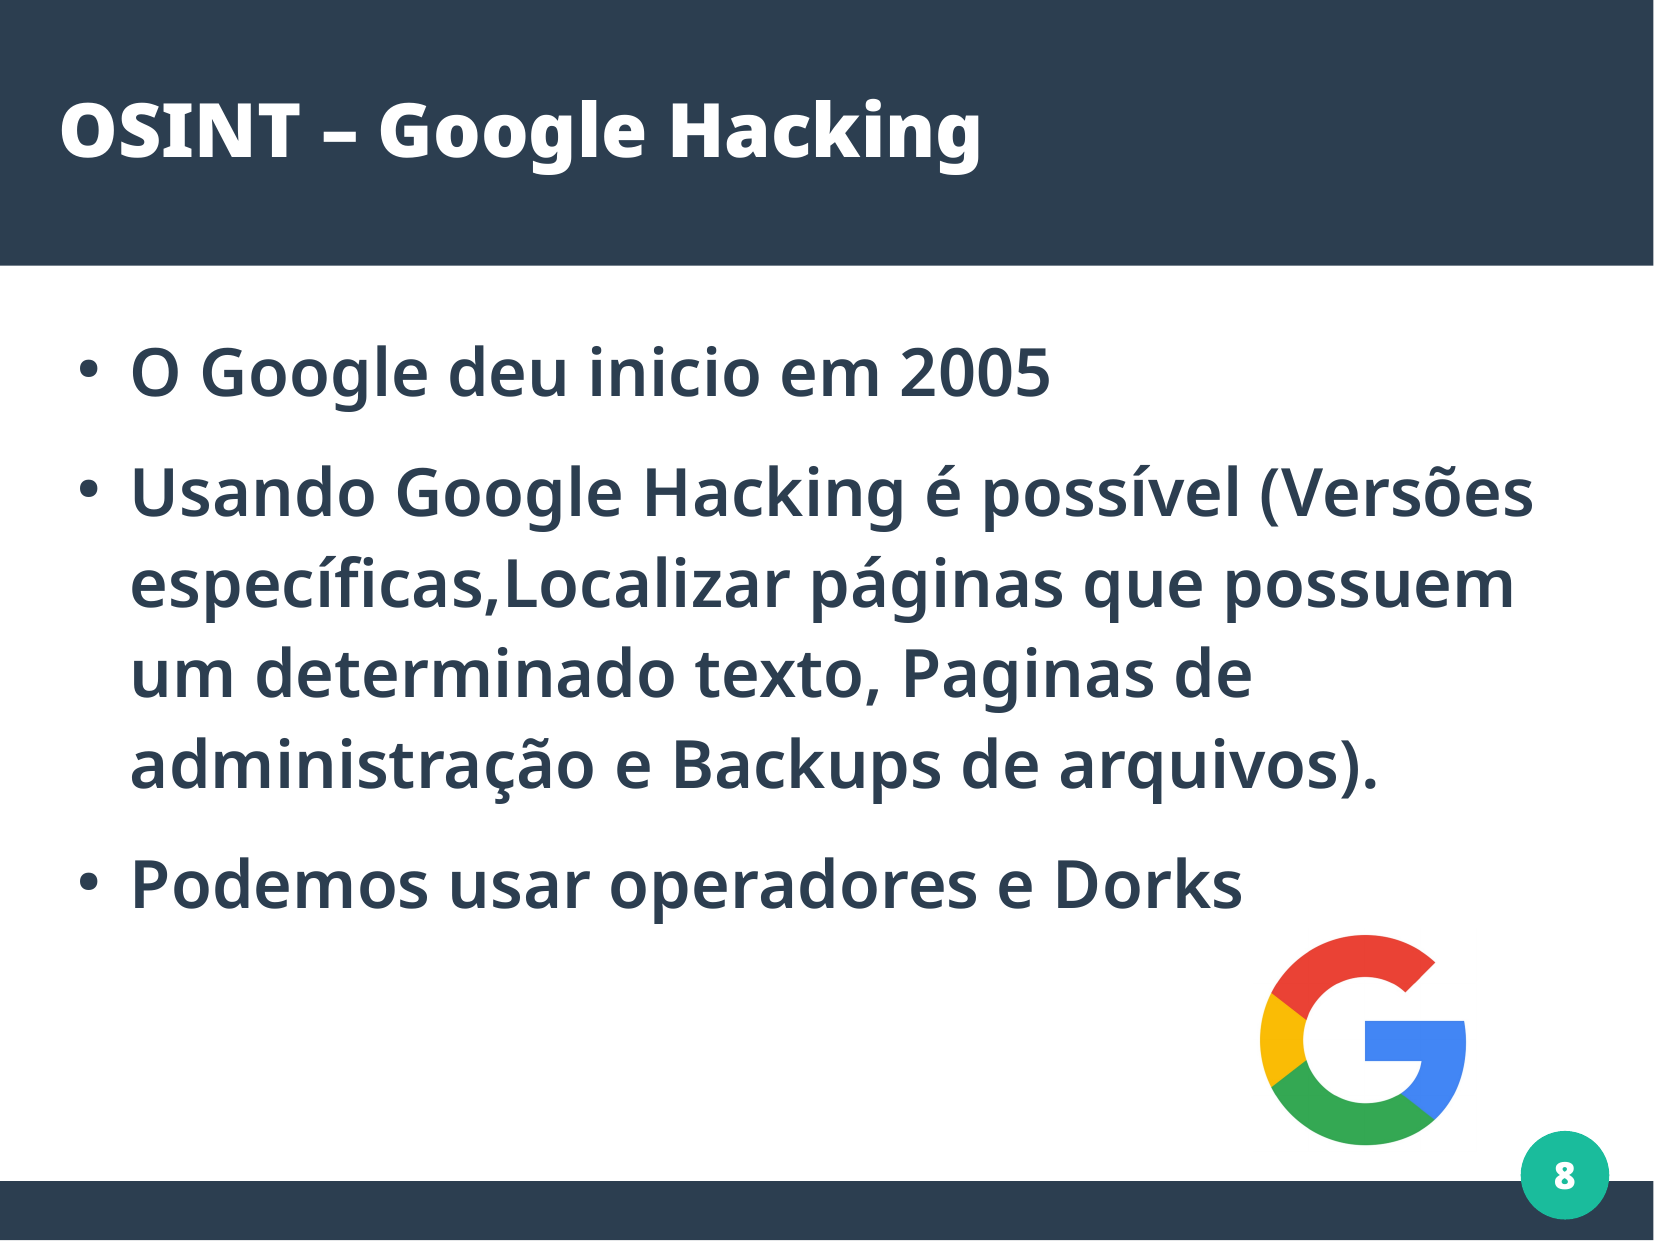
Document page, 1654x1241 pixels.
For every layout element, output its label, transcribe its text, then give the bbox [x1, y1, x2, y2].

list O Google deu inicio em 2005 Usando Google Hacking é possível (Versões específicas,Localizar páginas que possuem um determinado texto, Paginas de administração e Backups de arquivos). Podemos usar operadores e Dorks [59, 324, 1595, 1152]
picture [1253, 928, 1477, 1152]
title OSINT – Google Hacking [59, 49, 1595, 207]
